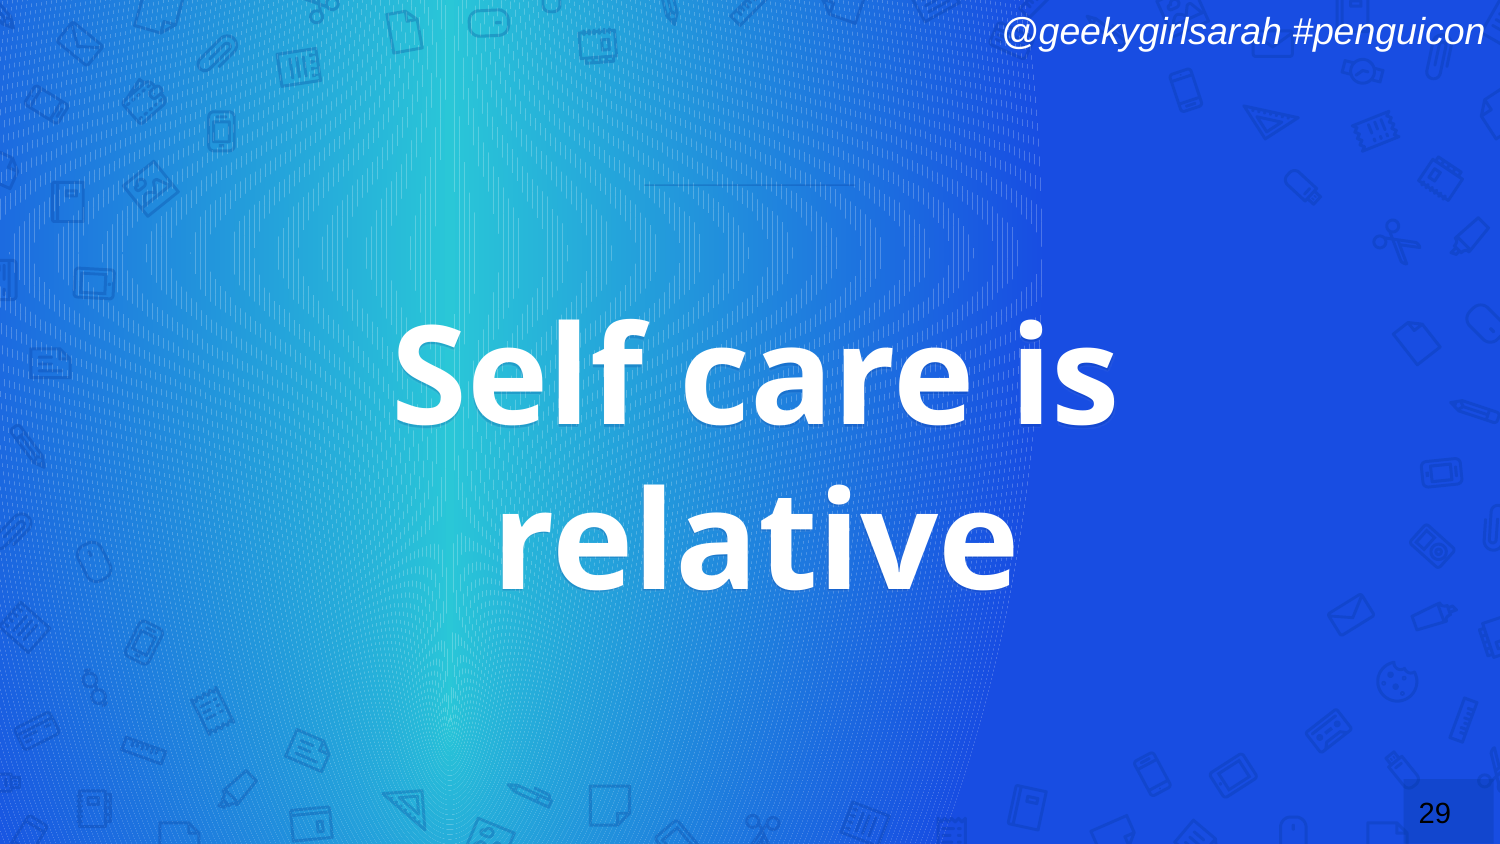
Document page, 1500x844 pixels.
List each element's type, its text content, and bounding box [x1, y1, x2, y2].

list Self care is relative [182, 181, 1318, 724]
slide_number <number> [1403, 779, 1494, 844]
